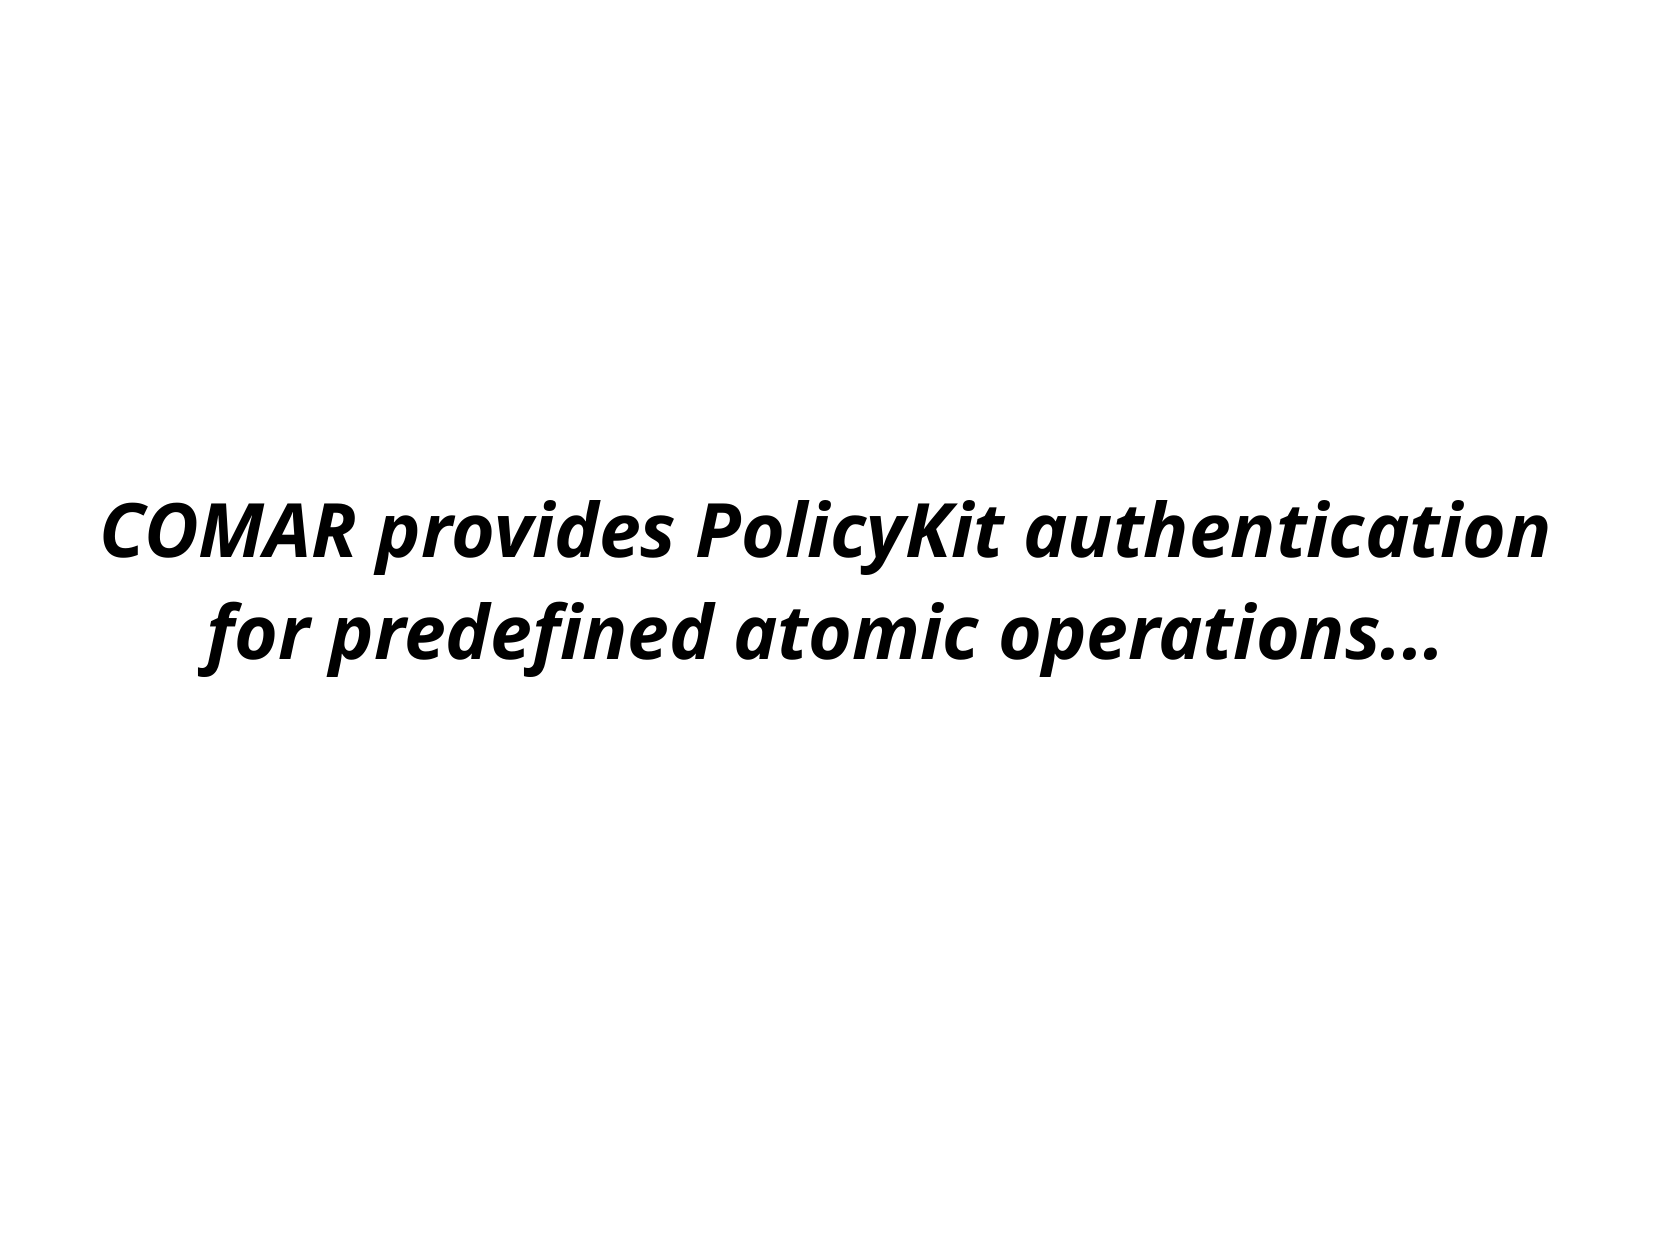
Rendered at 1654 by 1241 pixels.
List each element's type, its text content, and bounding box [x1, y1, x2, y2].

subtitle COMAR provides PolicyKit authentication for predefined atomic operations... [82, 49, 1571, 1109]
